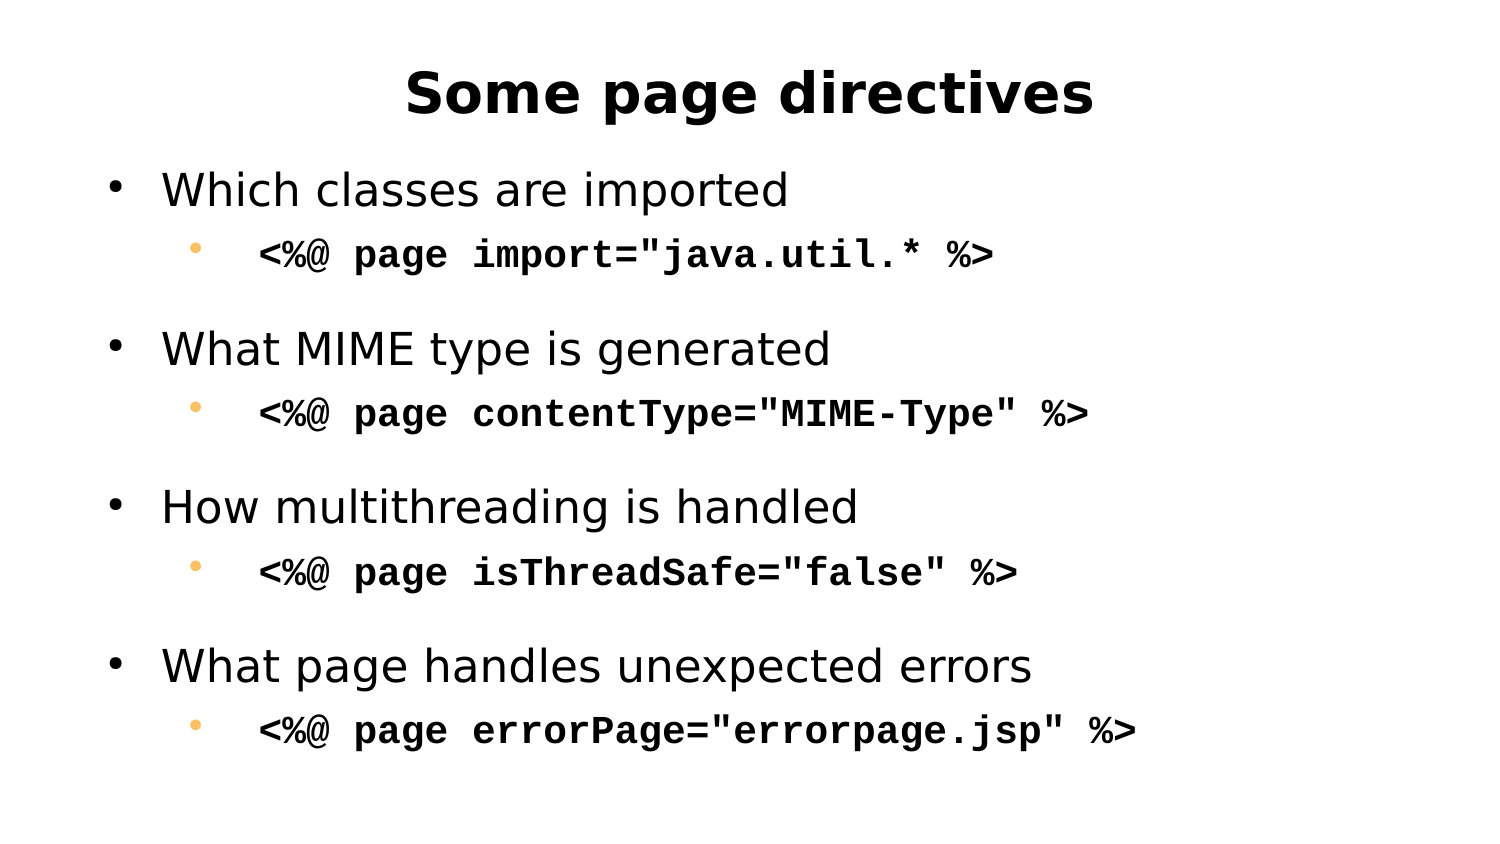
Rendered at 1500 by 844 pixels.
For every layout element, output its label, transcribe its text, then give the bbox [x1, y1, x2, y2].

title Some page directives [75, 33, 1425, 133]
list Which classes are imported <%@ page import="java.util.* %> What MIME type is generated <%@ page contentType="MIME-Type" %> How multithreading is handled <%@ page isThreadSafe="false" %> What page handles unexpected errors <%@ page errorPage="errorpage.jsp" %> [75, 153, 1395, 807]
